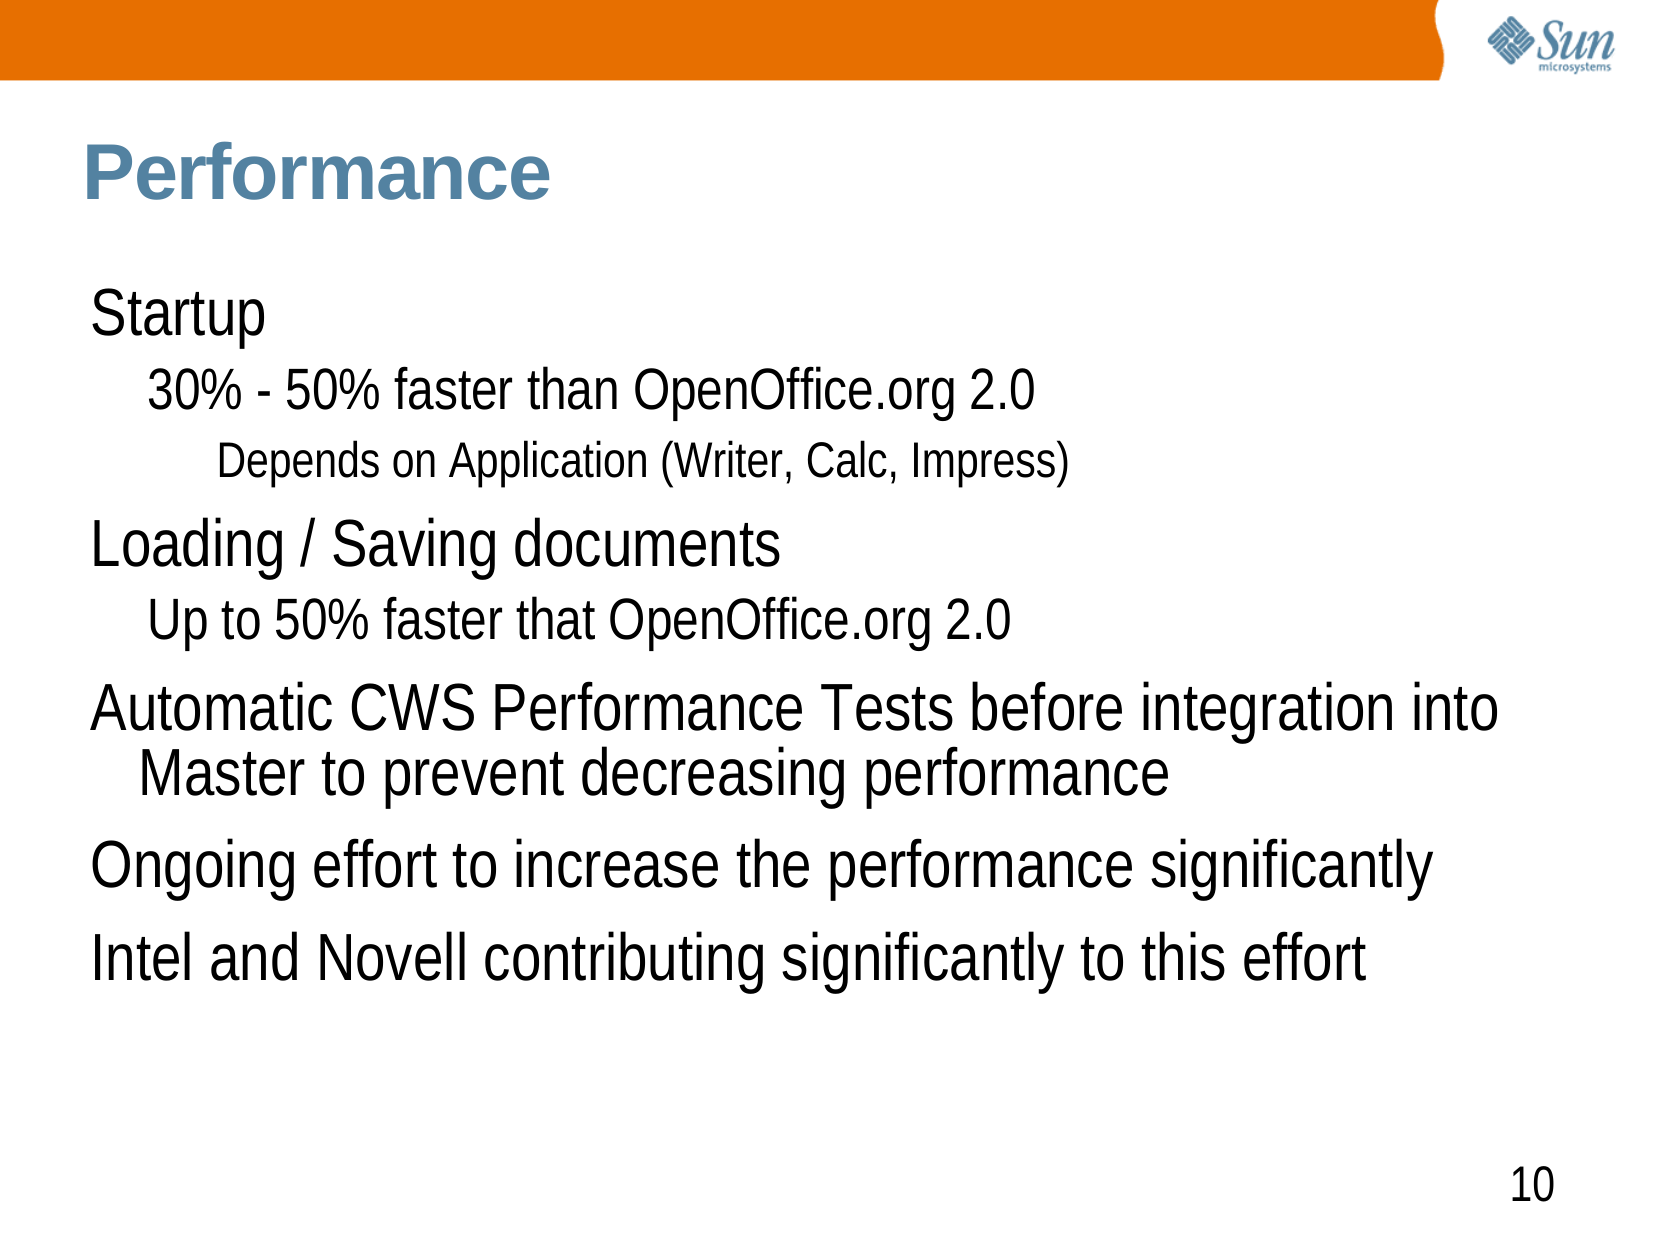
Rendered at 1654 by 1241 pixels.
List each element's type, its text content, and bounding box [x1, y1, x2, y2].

list Startup 30% - 50% faster than OpenOffice.org 2.0 Depends on Application (Writer, Calc, Impress) Loading / Saving documents Up to 50% faster that OpenOffice.org 2.0 Automatic CWS Performance Tests before integration into Master to prevent decreasing performance Ongoing effort to increase the performance significantly Intel and Novell contributing significantly to this effort [71, 283, 1545, 1121]
title Performance [82, 135, 1585, 251]
picture [0, 0, 1654, 83]
